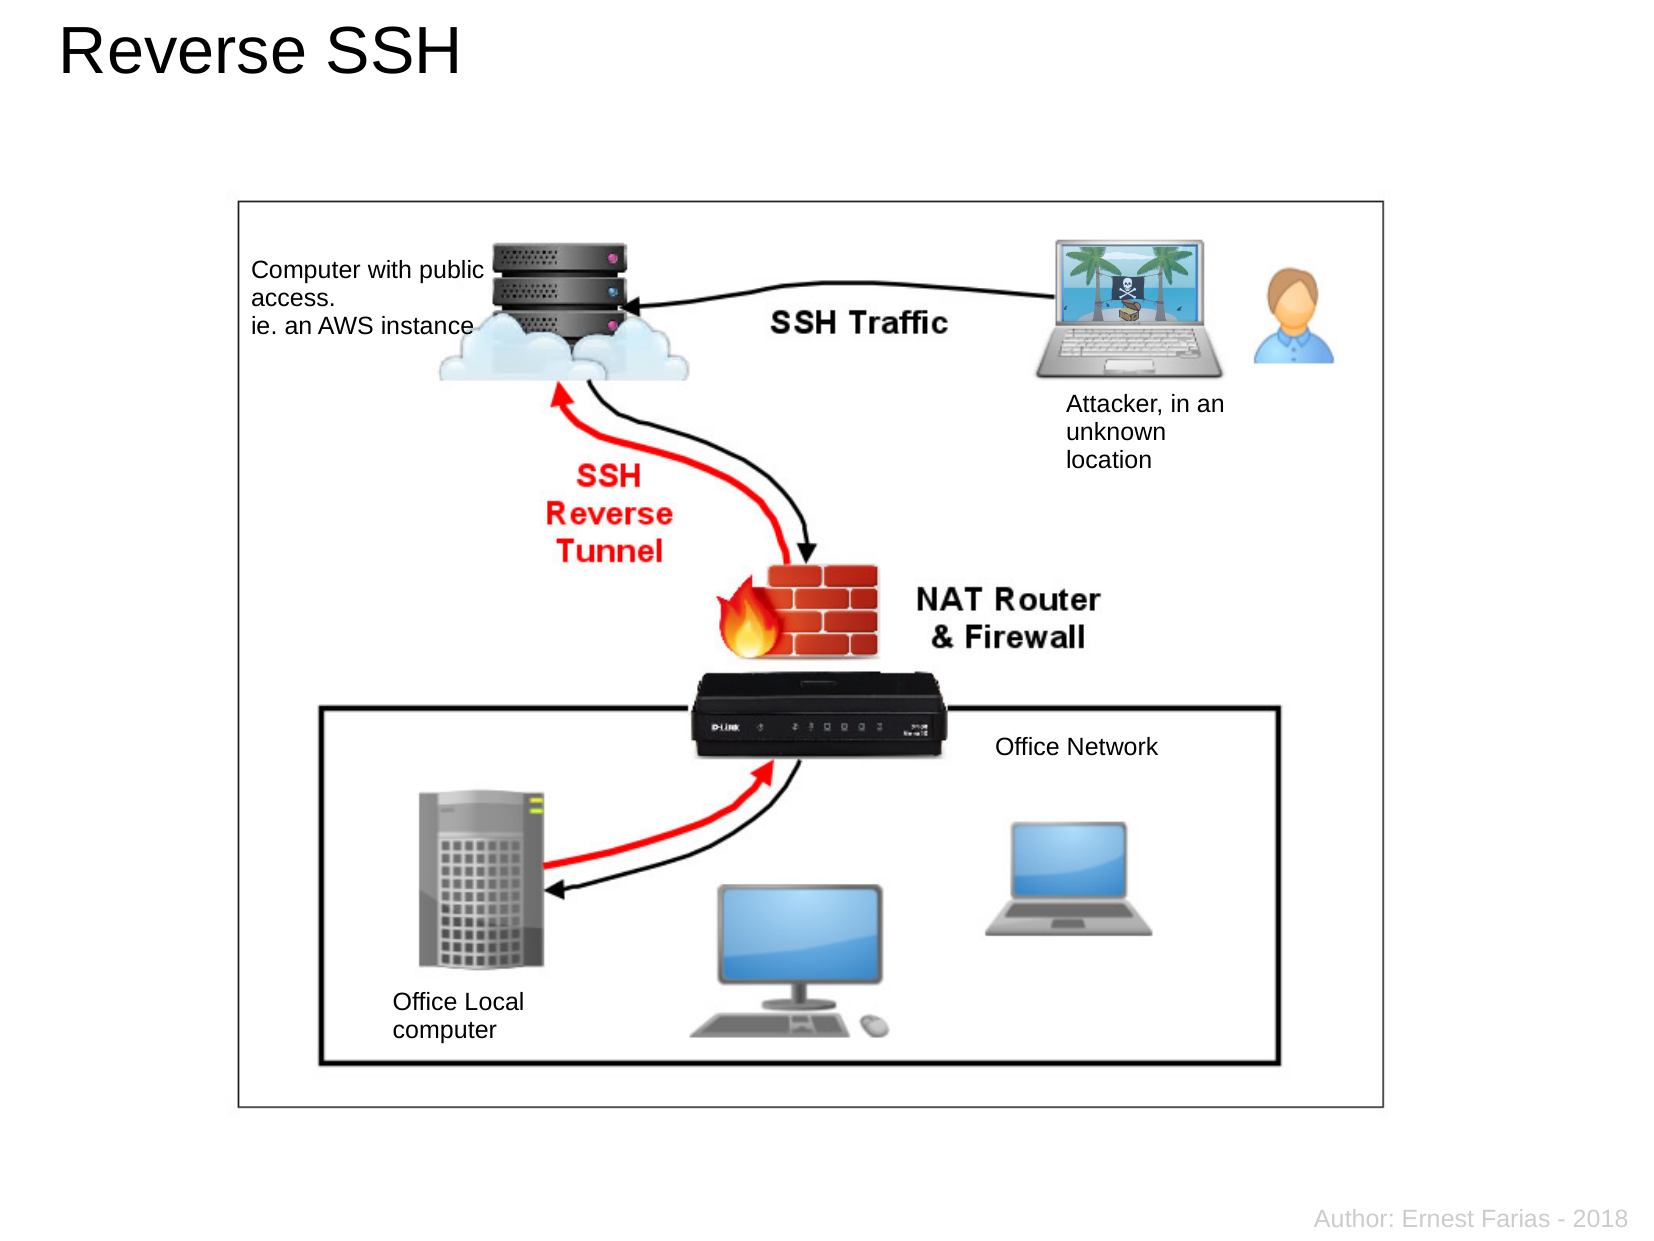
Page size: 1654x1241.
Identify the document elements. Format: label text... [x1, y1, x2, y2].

picture [177, 165, 1428, 1152]
text_box Office Network [980, 724, 1252, 768]
text_box Author: Ernest Farias - 2018 [1299, 1197, 1654, 1241]
list Reverse SSH [0, 13, 1477, 107]
text_box Office Local computer [377, 980, 591, 1052]
text_box Computer with public access. ie. an AWS instance [236, 248, 520, 438]
text_box Attacker, in an unknown location [1051, 382, 1241, 482]
